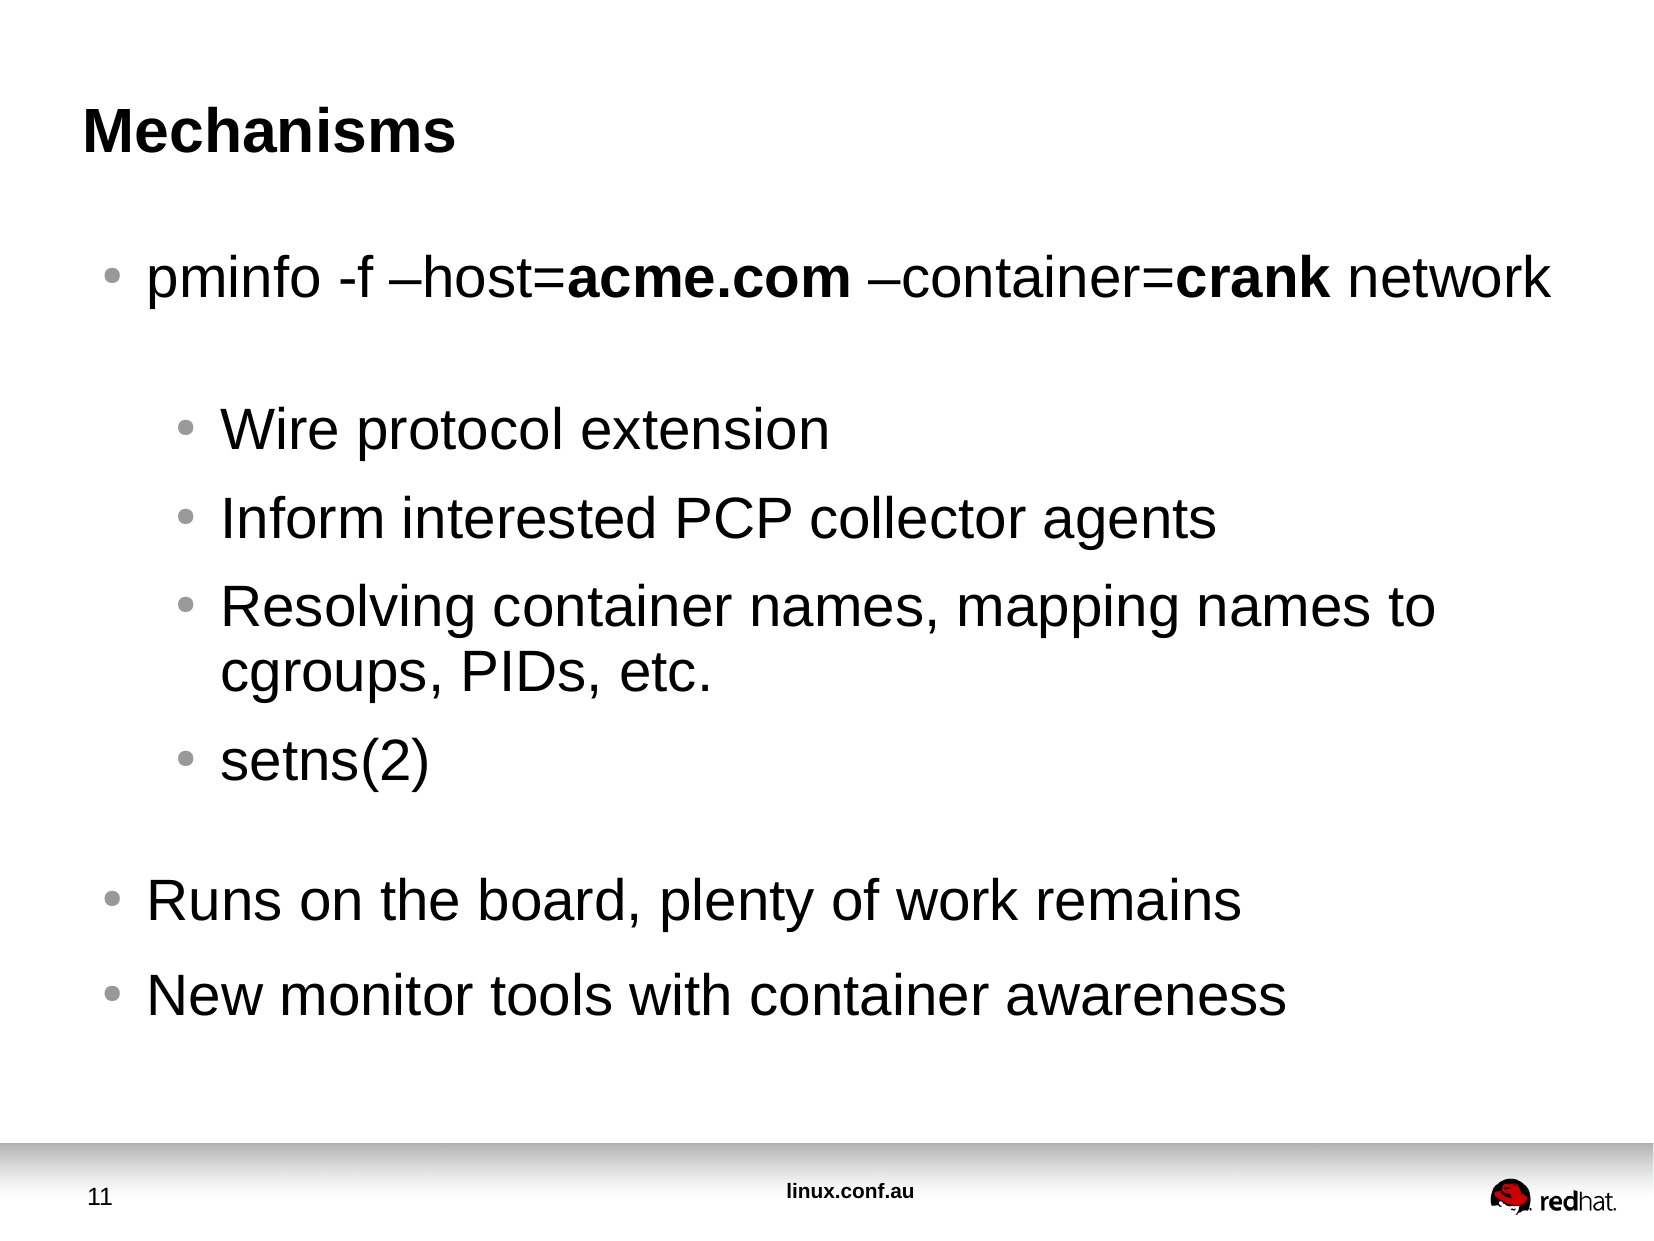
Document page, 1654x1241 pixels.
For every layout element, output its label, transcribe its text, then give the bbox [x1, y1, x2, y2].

picture [0, 1143, 1654, 1241]
title Mechanisms [82, 37, 1571, 226]
list pminfo -f –host=acme.com –container=crank network Wire protocol extension Inform interested PCP collector agents Resolving container names, mapping names to cgroups, PIDs, etc. setns(2) Runs on the board, plenty of work remains New monitor tools with container awareness [86, 244, 1576, 1039]
